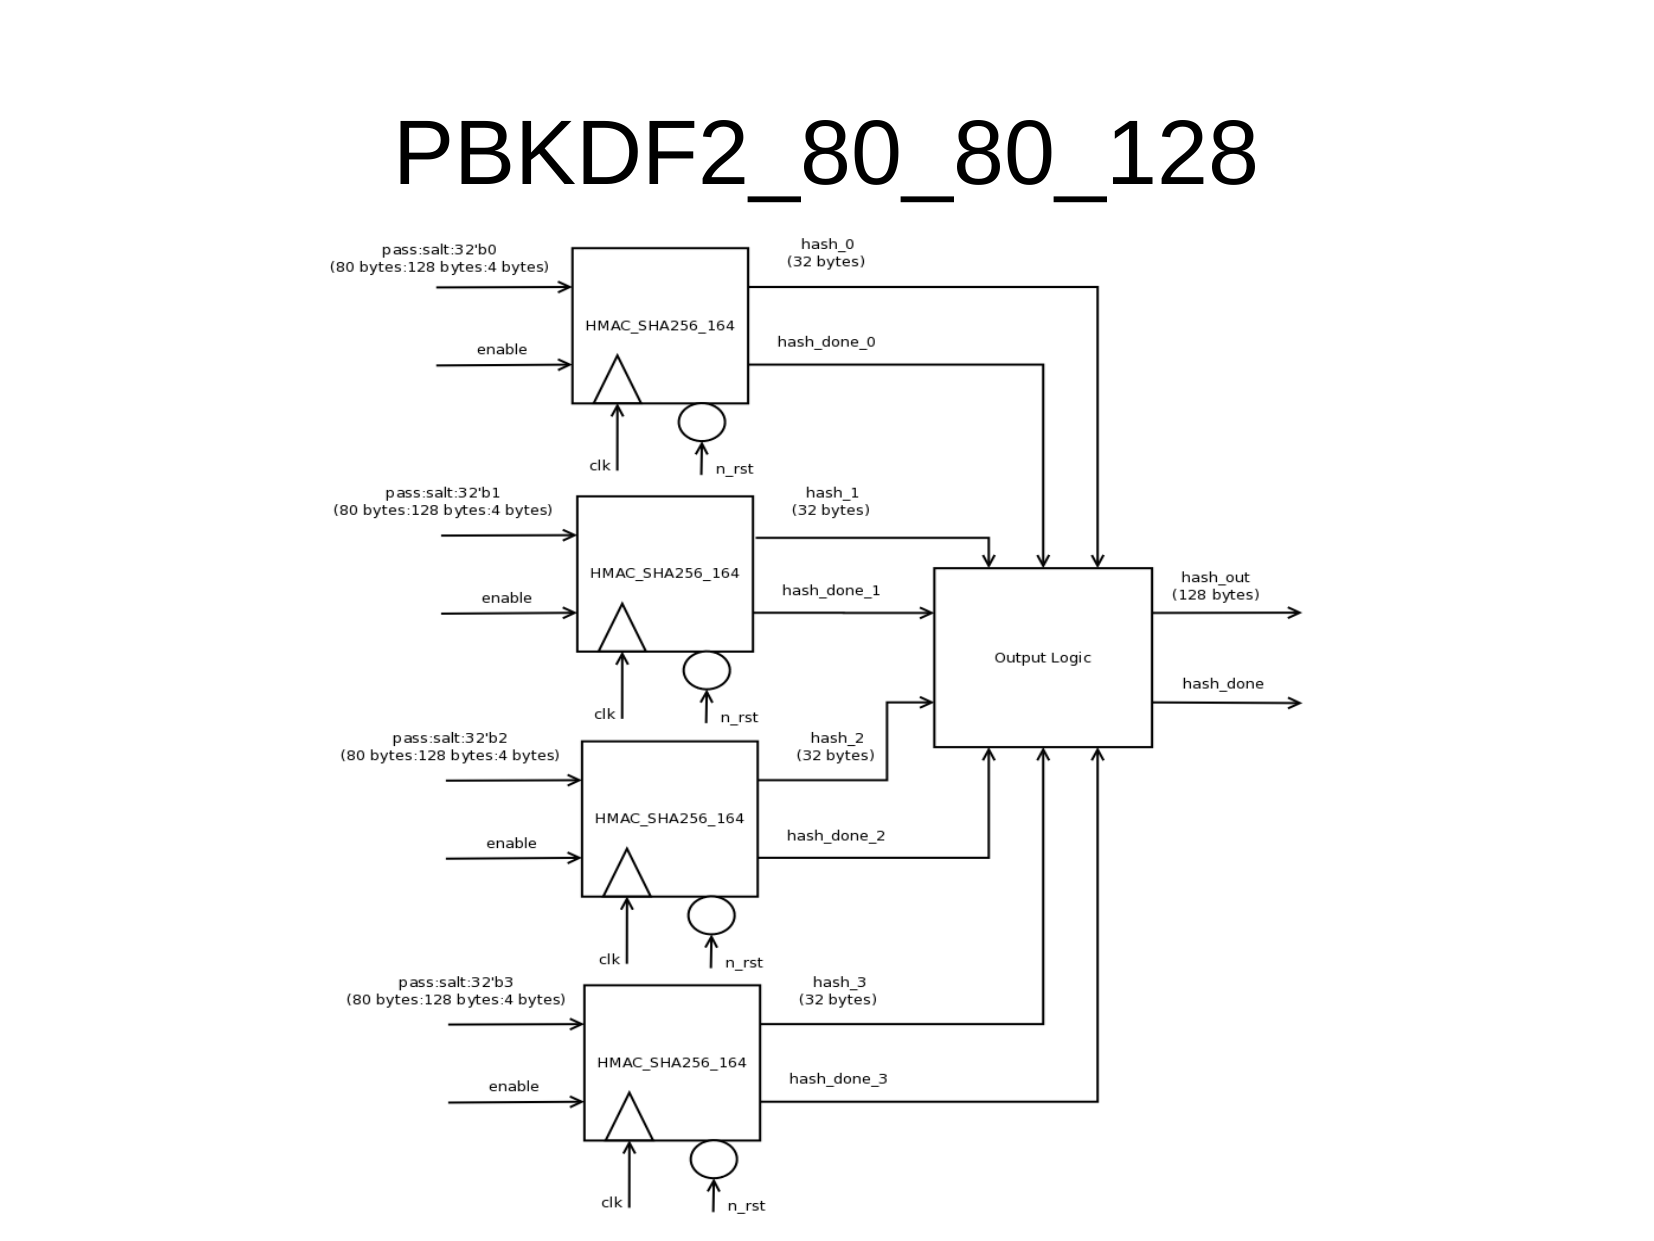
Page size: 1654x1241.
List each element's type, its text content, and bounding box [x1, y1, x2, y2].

title PBKDF2_80_80_128 [82, 49, 1571, 257]
picture [330, 236, 1306, 1216]
